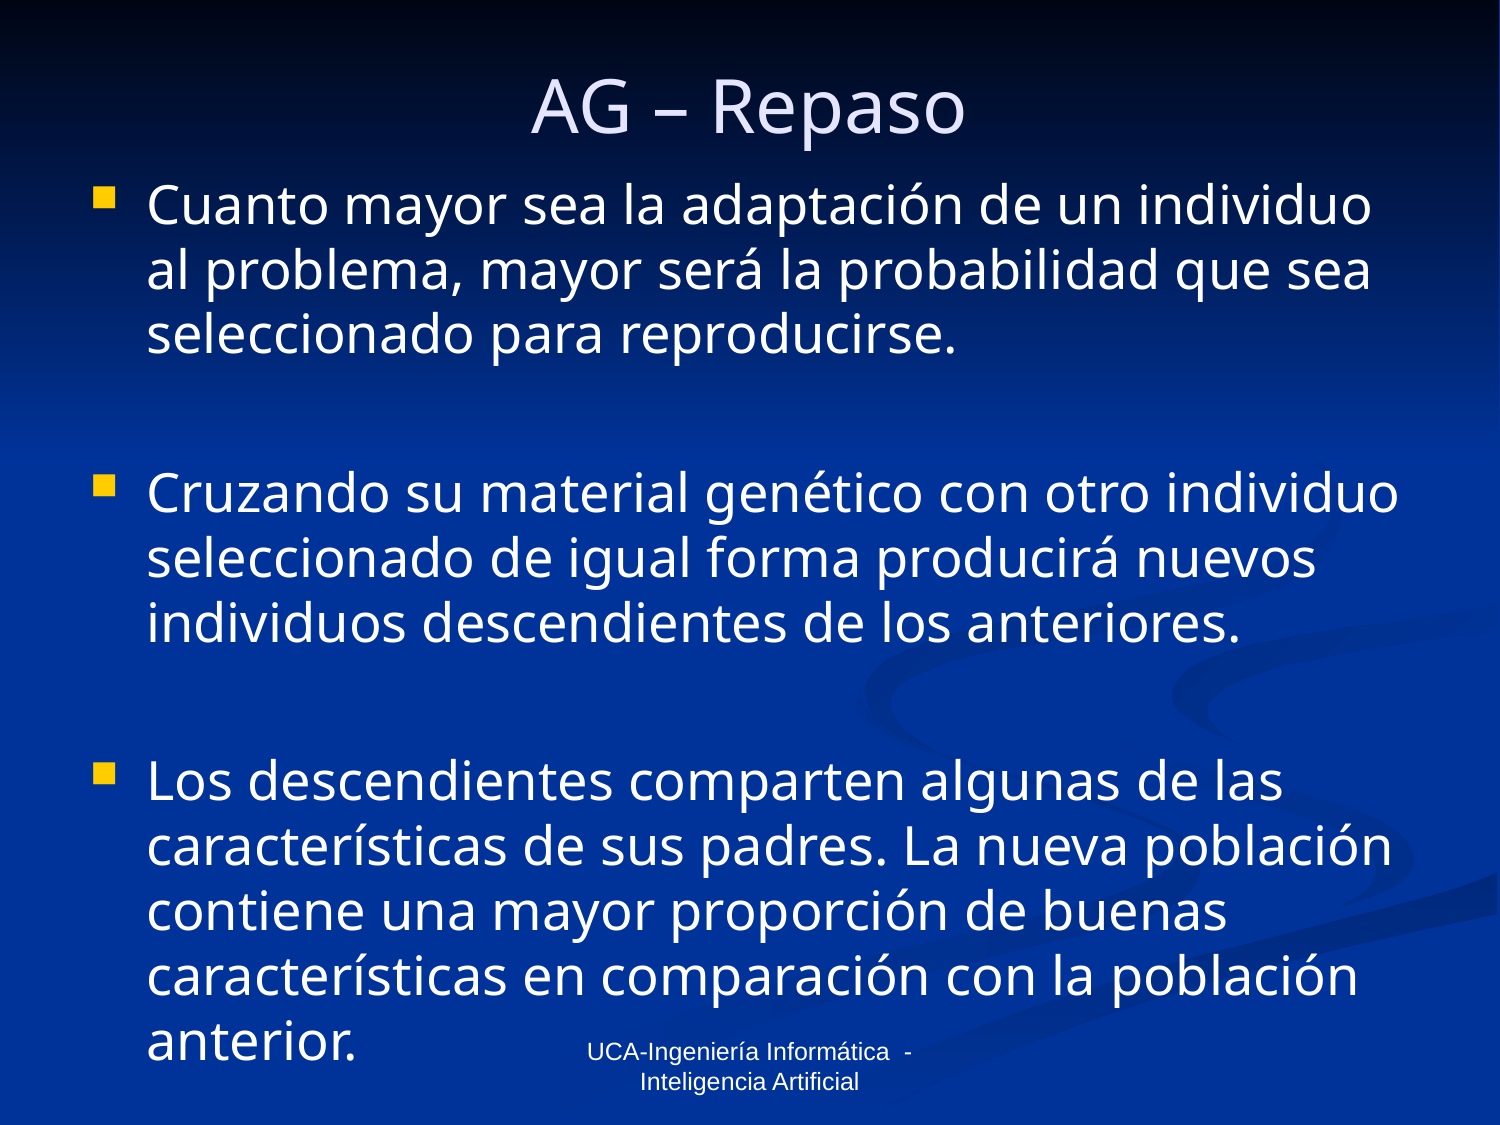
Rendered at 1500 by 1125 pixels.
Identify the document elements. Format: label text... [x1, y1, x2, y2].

title AG – Repaso [75, 45, 1425, 162]
footer UCA-Ingeniería Informática - Inteligencia Artificial [512, 1025, 988, 1104]
list Cuanto mayor sea la adaptación de un individuo al problema, mayor será la probabilidad que sea seleccionado para reproducirse. Cruzando su material genético con otro individuo seleccionado de igual forma producirá nuevos individuos descendientes de los anteriores. Los descendientes comparten algunas de las características de sus padres. La nueva población contiene una mayor proporción de buenas características en comparación con la población anterior. [75, 162, 1425, 980]
